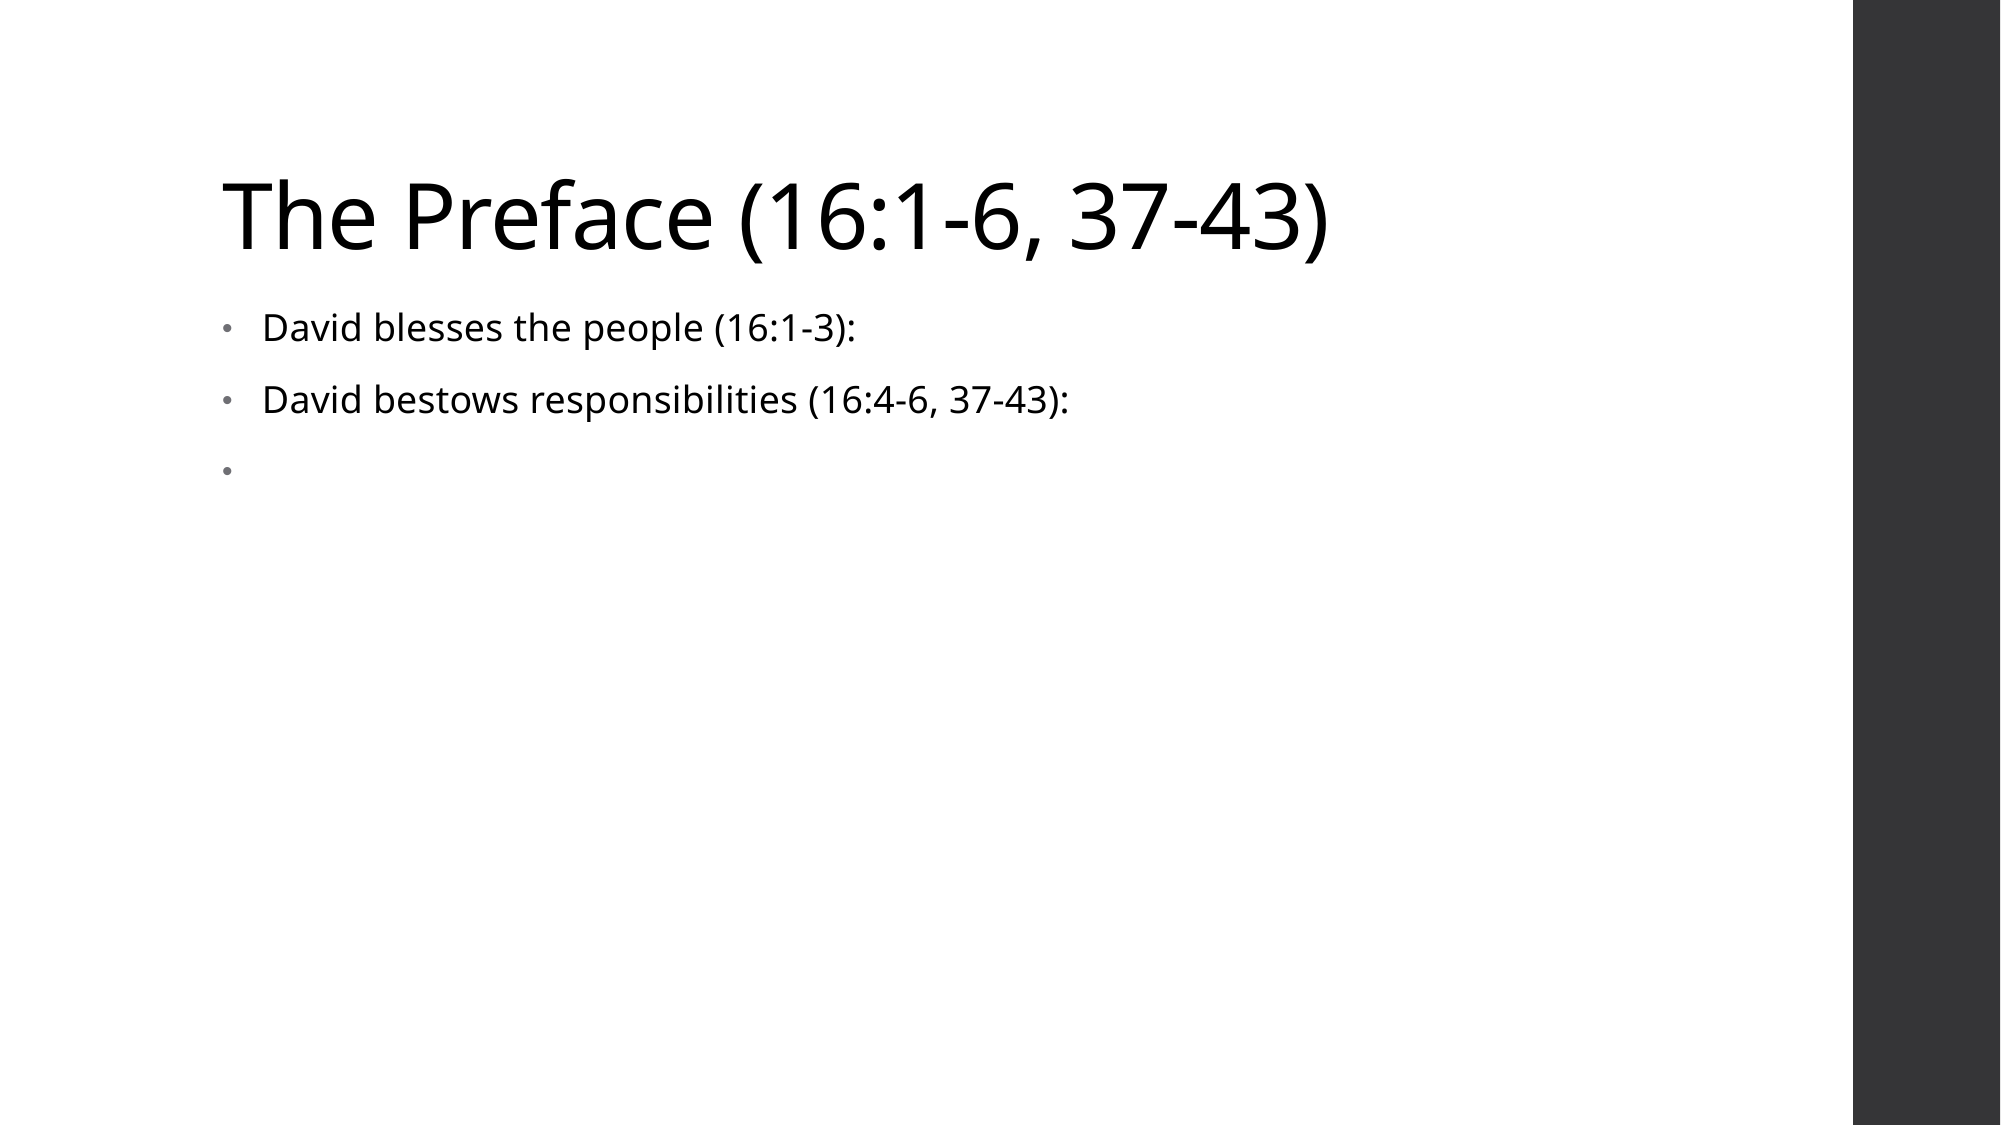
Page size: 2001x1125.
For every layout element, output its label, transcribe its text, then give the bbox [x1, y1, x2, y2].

list David blesses the people (16:1-3): David bestows responsibilities (16:4-6, 37-43): [206, 299, 1617, 1014]
title The Preface (16:1-6, 37-43) [206, 60, 1797, 278]
